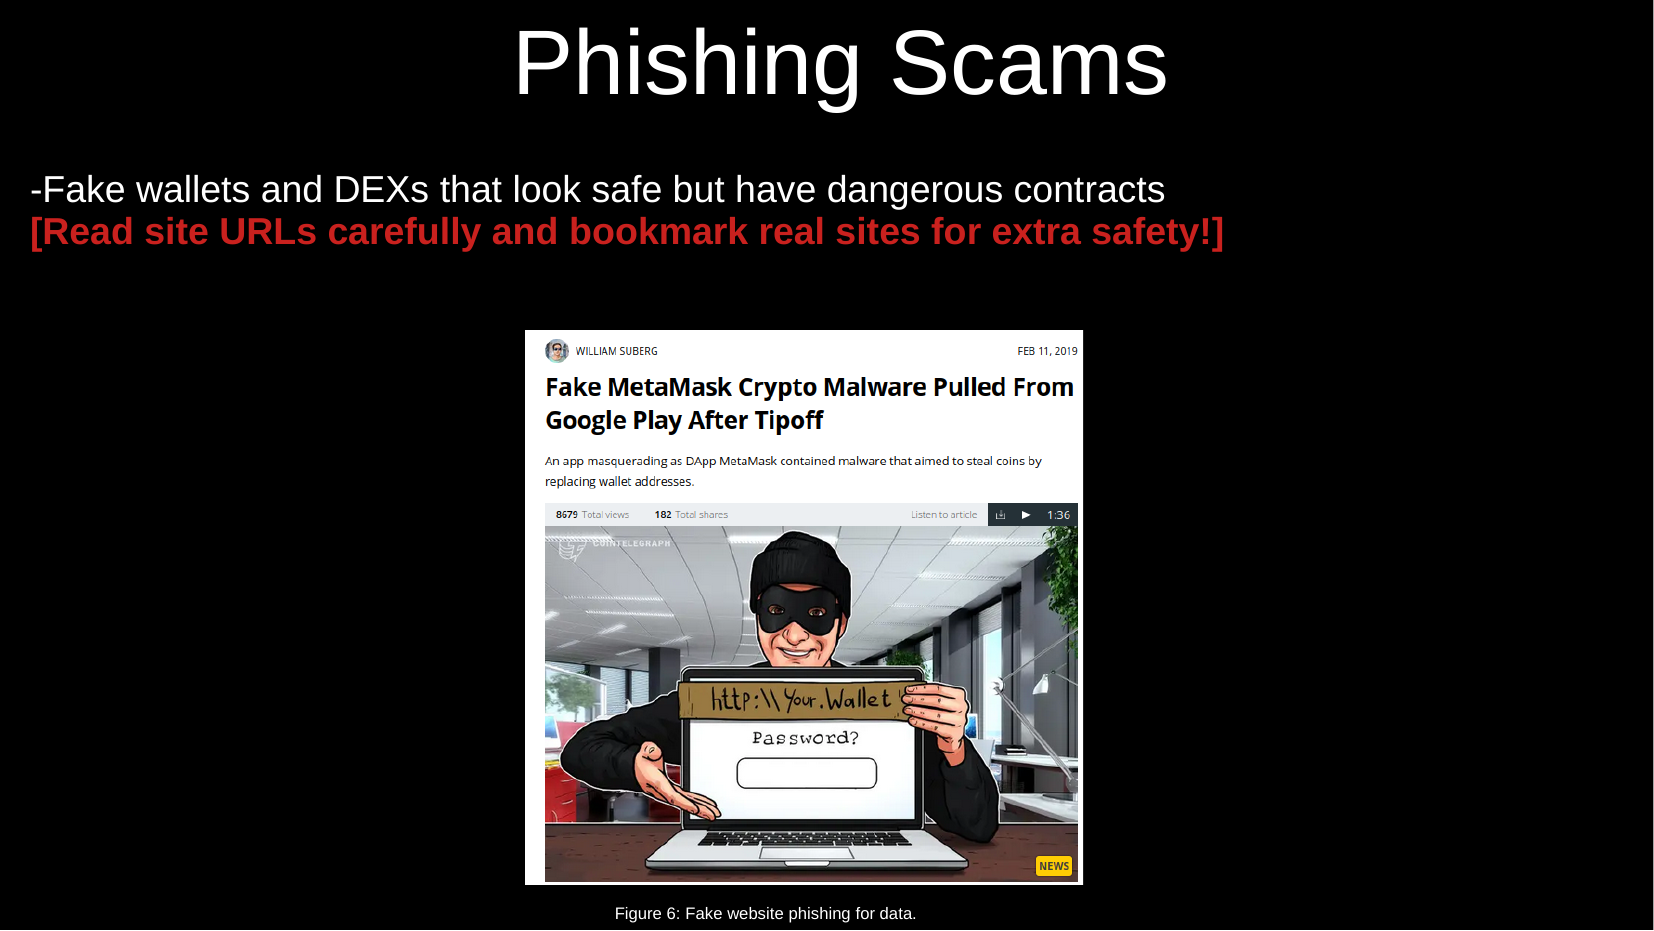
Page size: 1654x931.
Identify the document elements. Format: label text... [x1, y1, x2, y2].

title Phishing Scams [37, 0, 1646, 166]
picture [525, 330, 1084, 885]
title -Fake wallets and DEXs that look safe but have dangerous contracts [Read site URLs carefully and bookmark real sites for extra safety!] [30, 0, 1651, 679]
text_box Figure 6: Fake website phishing for data. [600, 896, 1111, 931]
